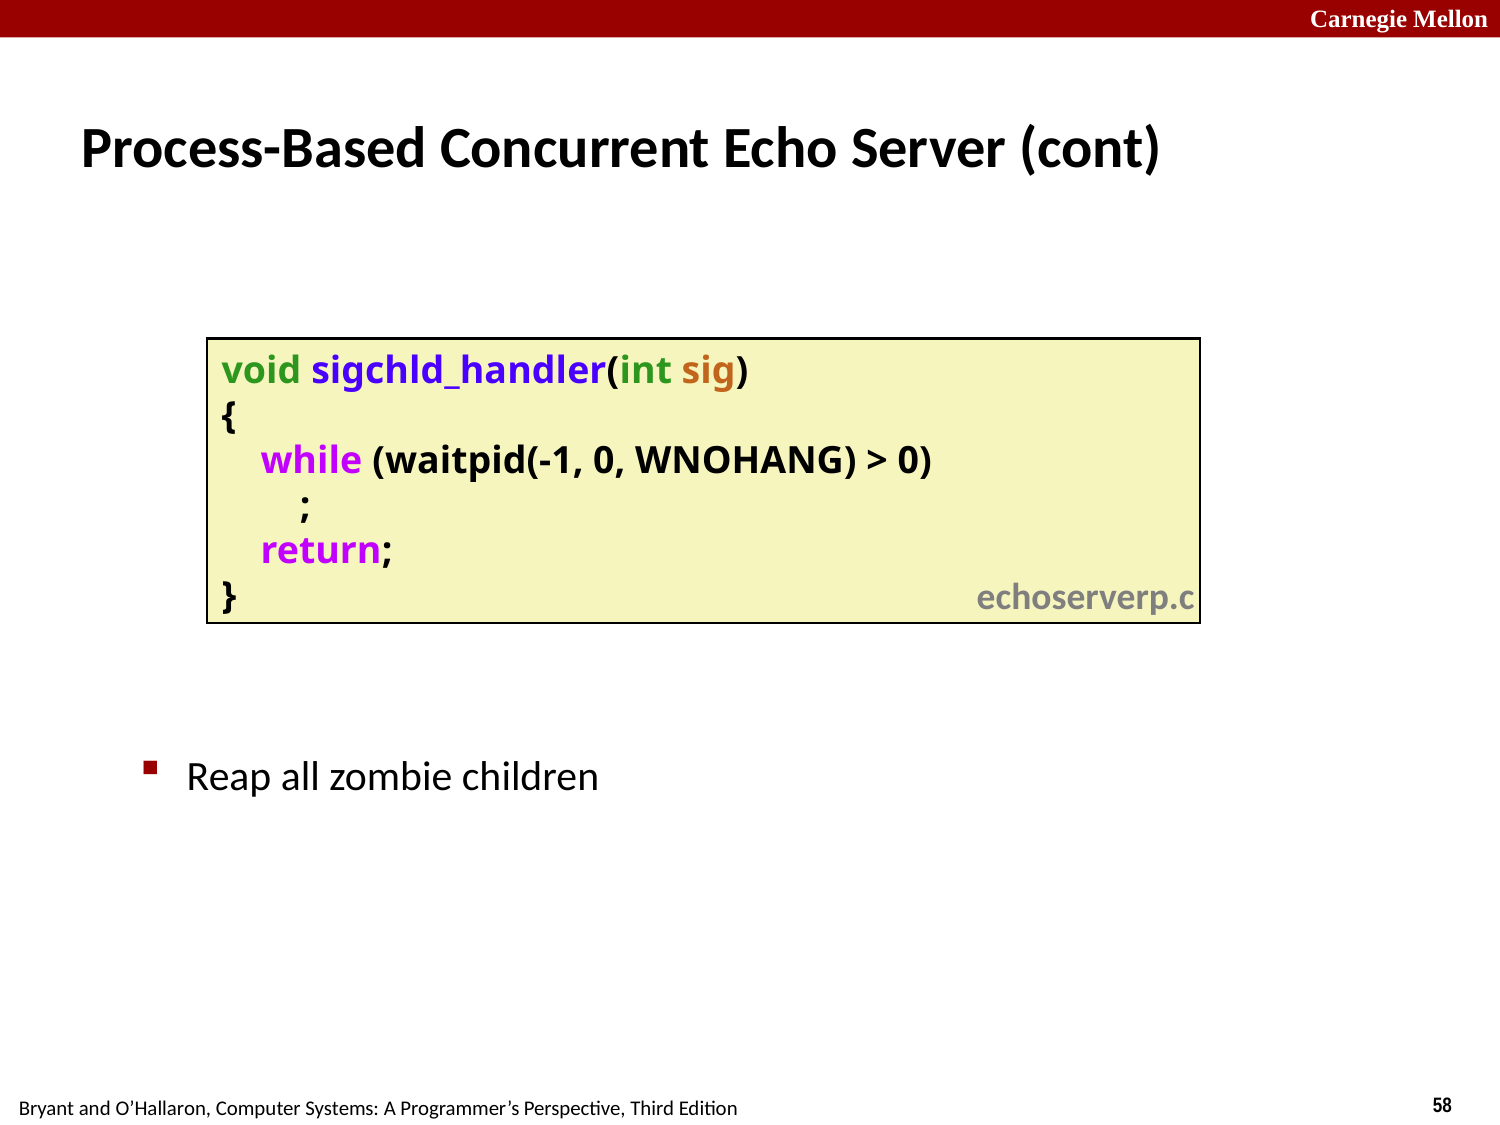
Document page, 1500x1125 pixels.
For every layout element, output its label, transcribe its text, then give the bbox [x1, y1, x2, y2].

text_box void sigchld_handler(int sig) { while (waitpid(-1, 0, WNOHANG) > 0) ; return; } [206, 338, 1200, 624]
title Process-Based Concurrent Echo Server (cont) [66, 79, 1497, 208]
text_box echoserverp.c [961, 564, 1210, 625]
list Reap all zombie children [49, 741, 1413, 1058]
